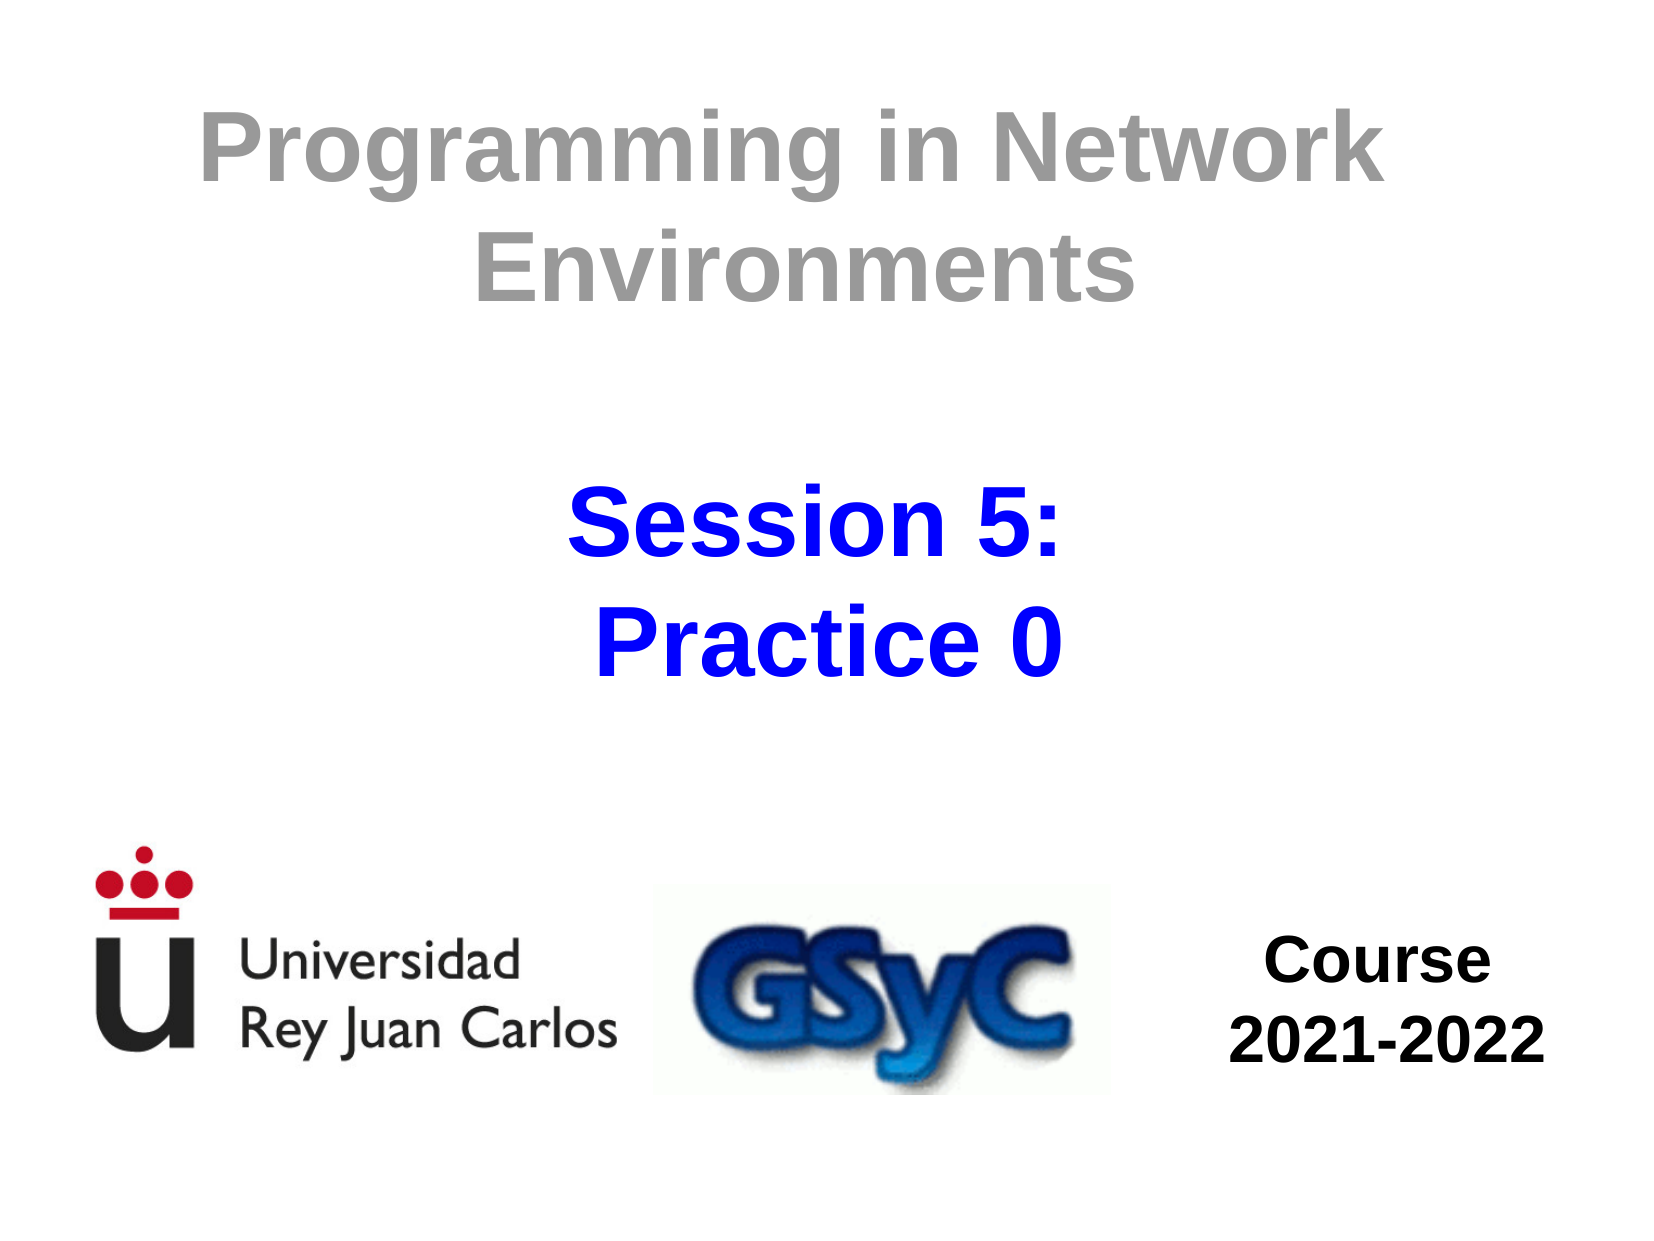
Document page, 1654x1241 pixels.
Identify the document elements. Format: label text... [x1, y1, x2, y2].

title Session 5: Practice 0 [144, 450, 1516, 702]
title Course 2021-2022 [1185, 915, 1591, 1066]
title Programming in Network Environments [120, 75, 1491, 327]
picture [61, 825, 646, 1081]
picture [653, 885, 1111, 1096]
